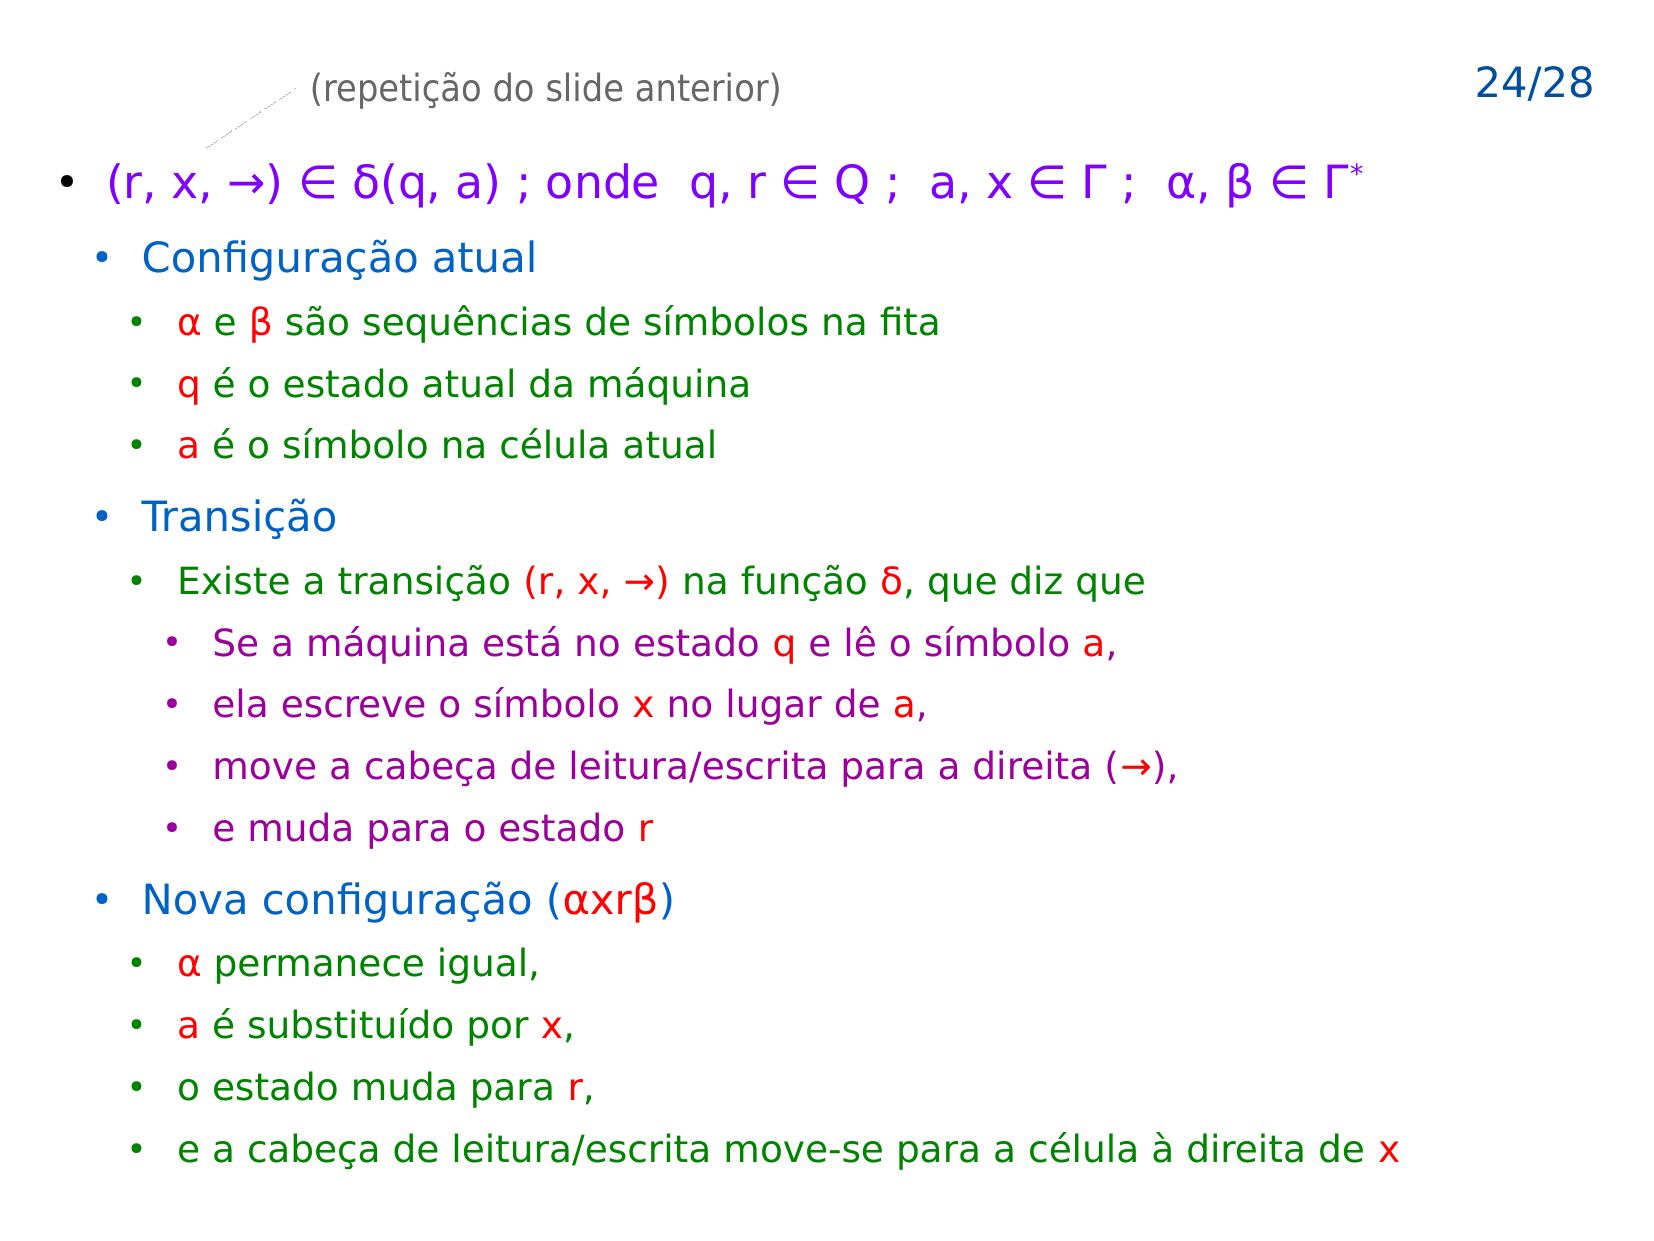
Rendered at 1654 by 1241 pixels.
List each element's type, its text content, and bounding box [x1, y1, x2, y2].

text_box (repetição do slide anterior) [295, 59, 797, 118]
list (r, x, →) ∈ δ(q, a) ; onde q, r ∈ Q ; a, x ∈ Γ ; α, β ∈ Γ* Configuração atual α e β são sequências de símbolos na fita q é o estado atual da máquina a é o símbolo na célula atual Transição Existe a transição (r, x, →) na função δ, que diz que Se a máquina está no estado q e lê o símbolo a, ela escreve o símbolo x no lugar de a, move a cabeça de leitura/escrita para a direita (→), e muda para o estado r Nova configuração (αxrβ) α permanece igual, a é substituído por x, o estado muda para r, e a cabeça de leitura/escrita move-se para a célula à direita de x [59, 147, 1595, 1211]
